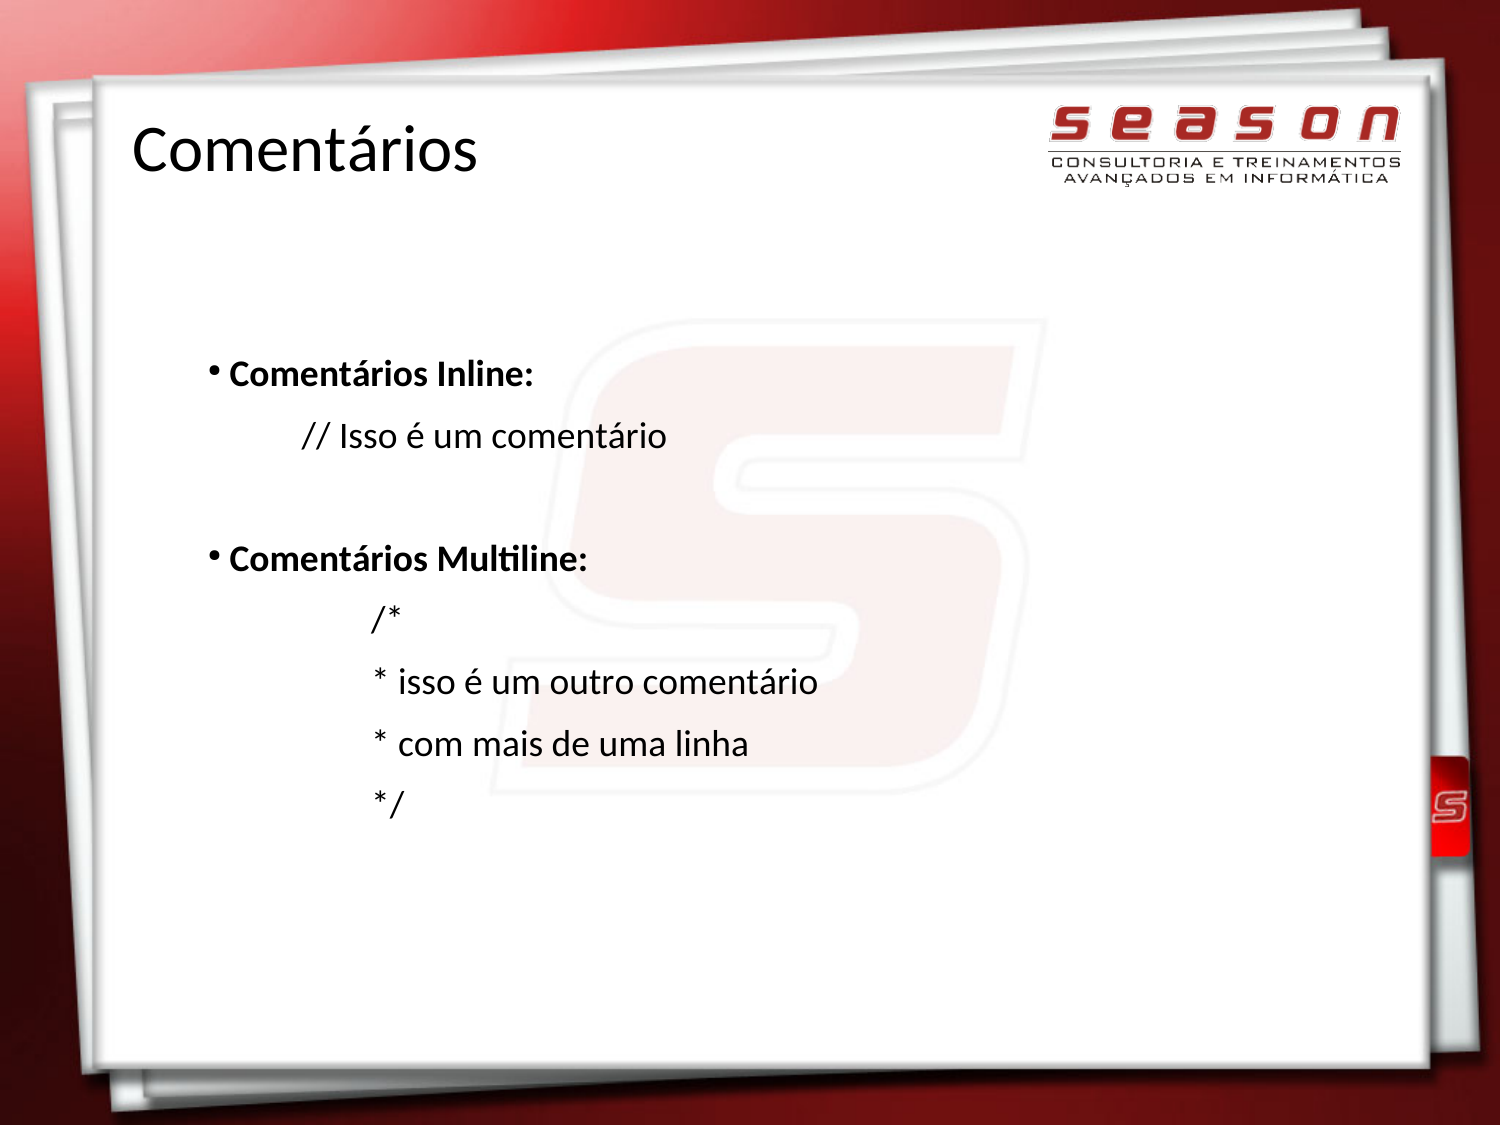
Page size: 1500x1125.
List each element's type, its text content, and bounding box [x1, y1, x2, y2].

text_box Comentários Inline: // Isso é um comentário Comentários Multiline: /* * isso é um outro comentário * com mais de uma linha */ [207, 330, 1328, 906]
title Comentários [118, 33, 1394, 257]
picture [0, 0, 1500, 1125]
